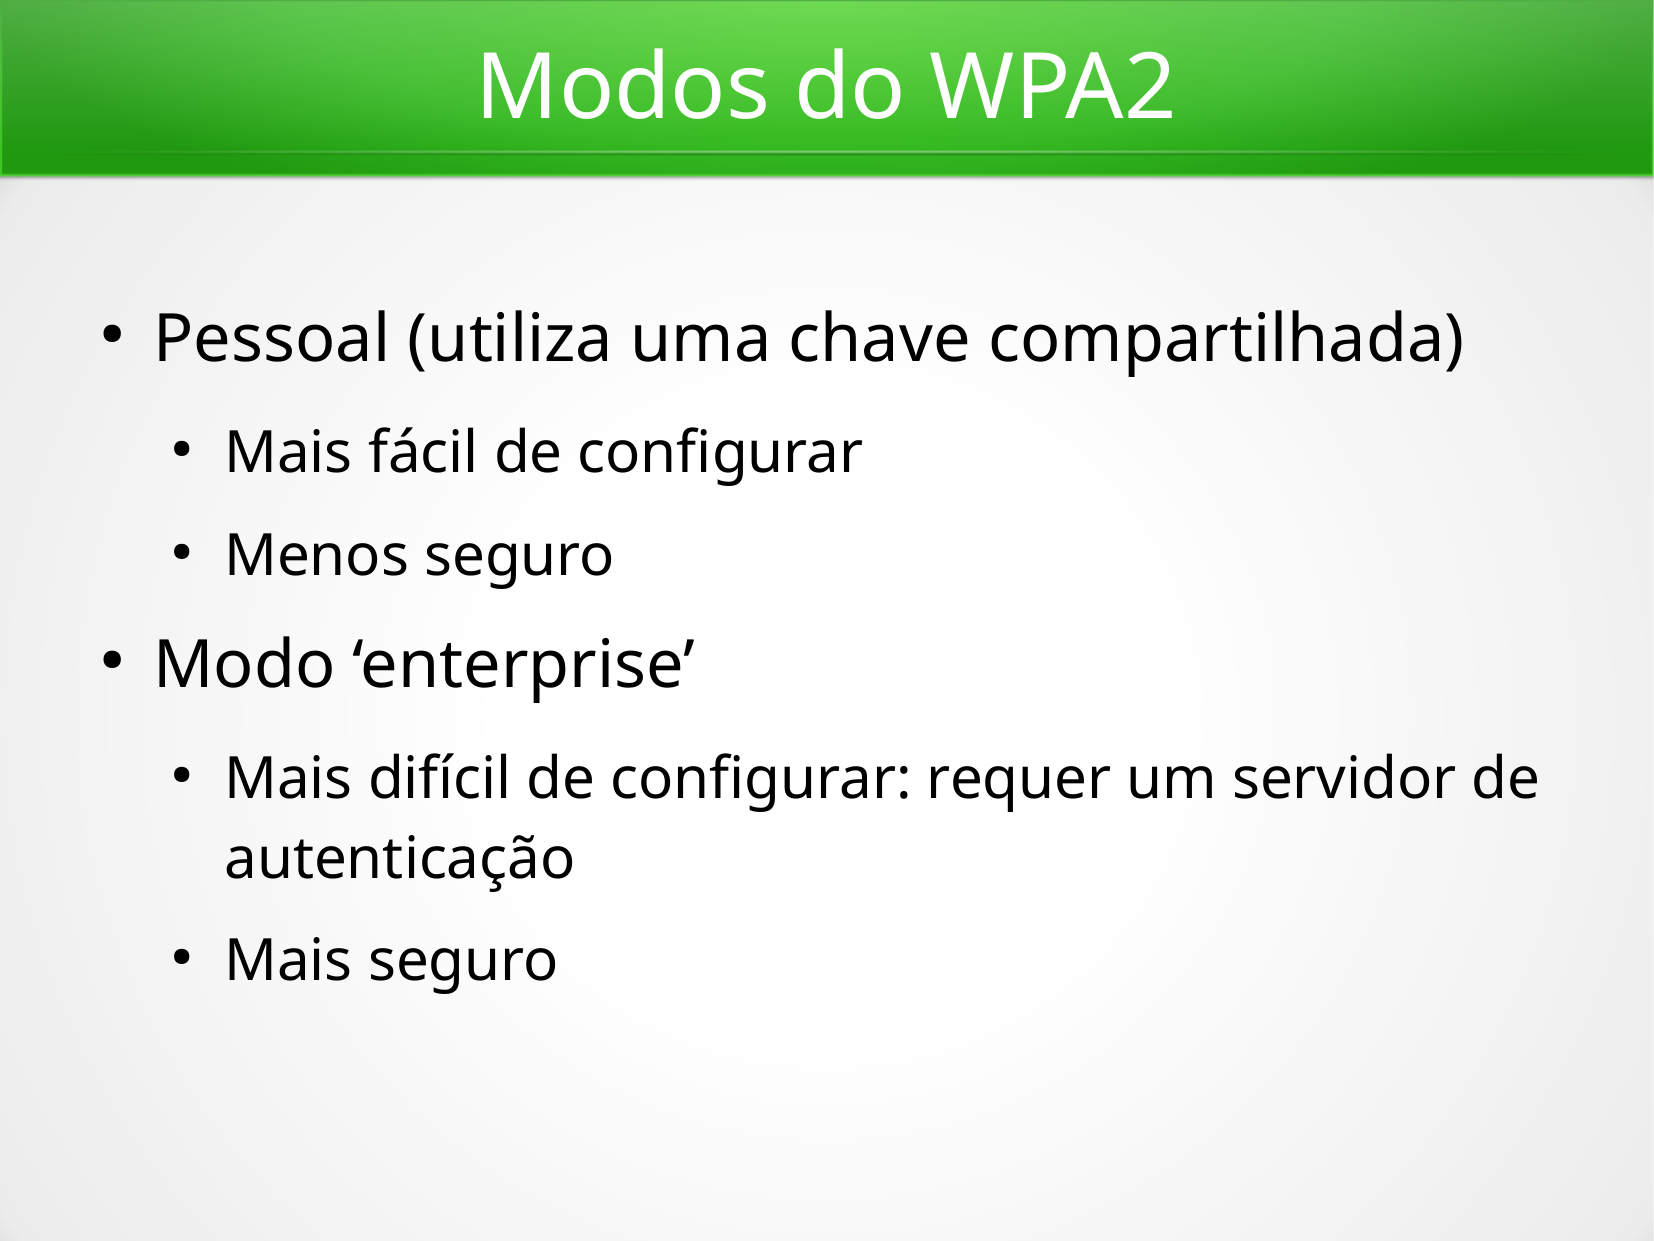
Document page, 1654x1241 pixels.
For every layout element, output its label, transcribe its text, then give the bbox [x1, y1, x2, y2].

list Pessoal (utiliza uma chave compartilhada) Mais fácil de configurar Menos seguro Modo ‘enterprise’ Mais difícil de configurar: requer um servidor de autenticação Mais seguro [82, 290, 1571, 1010]
picture [0, 0, 1654, 1241]
title Modos do WPA2 [82, 11, 1571, 154]
